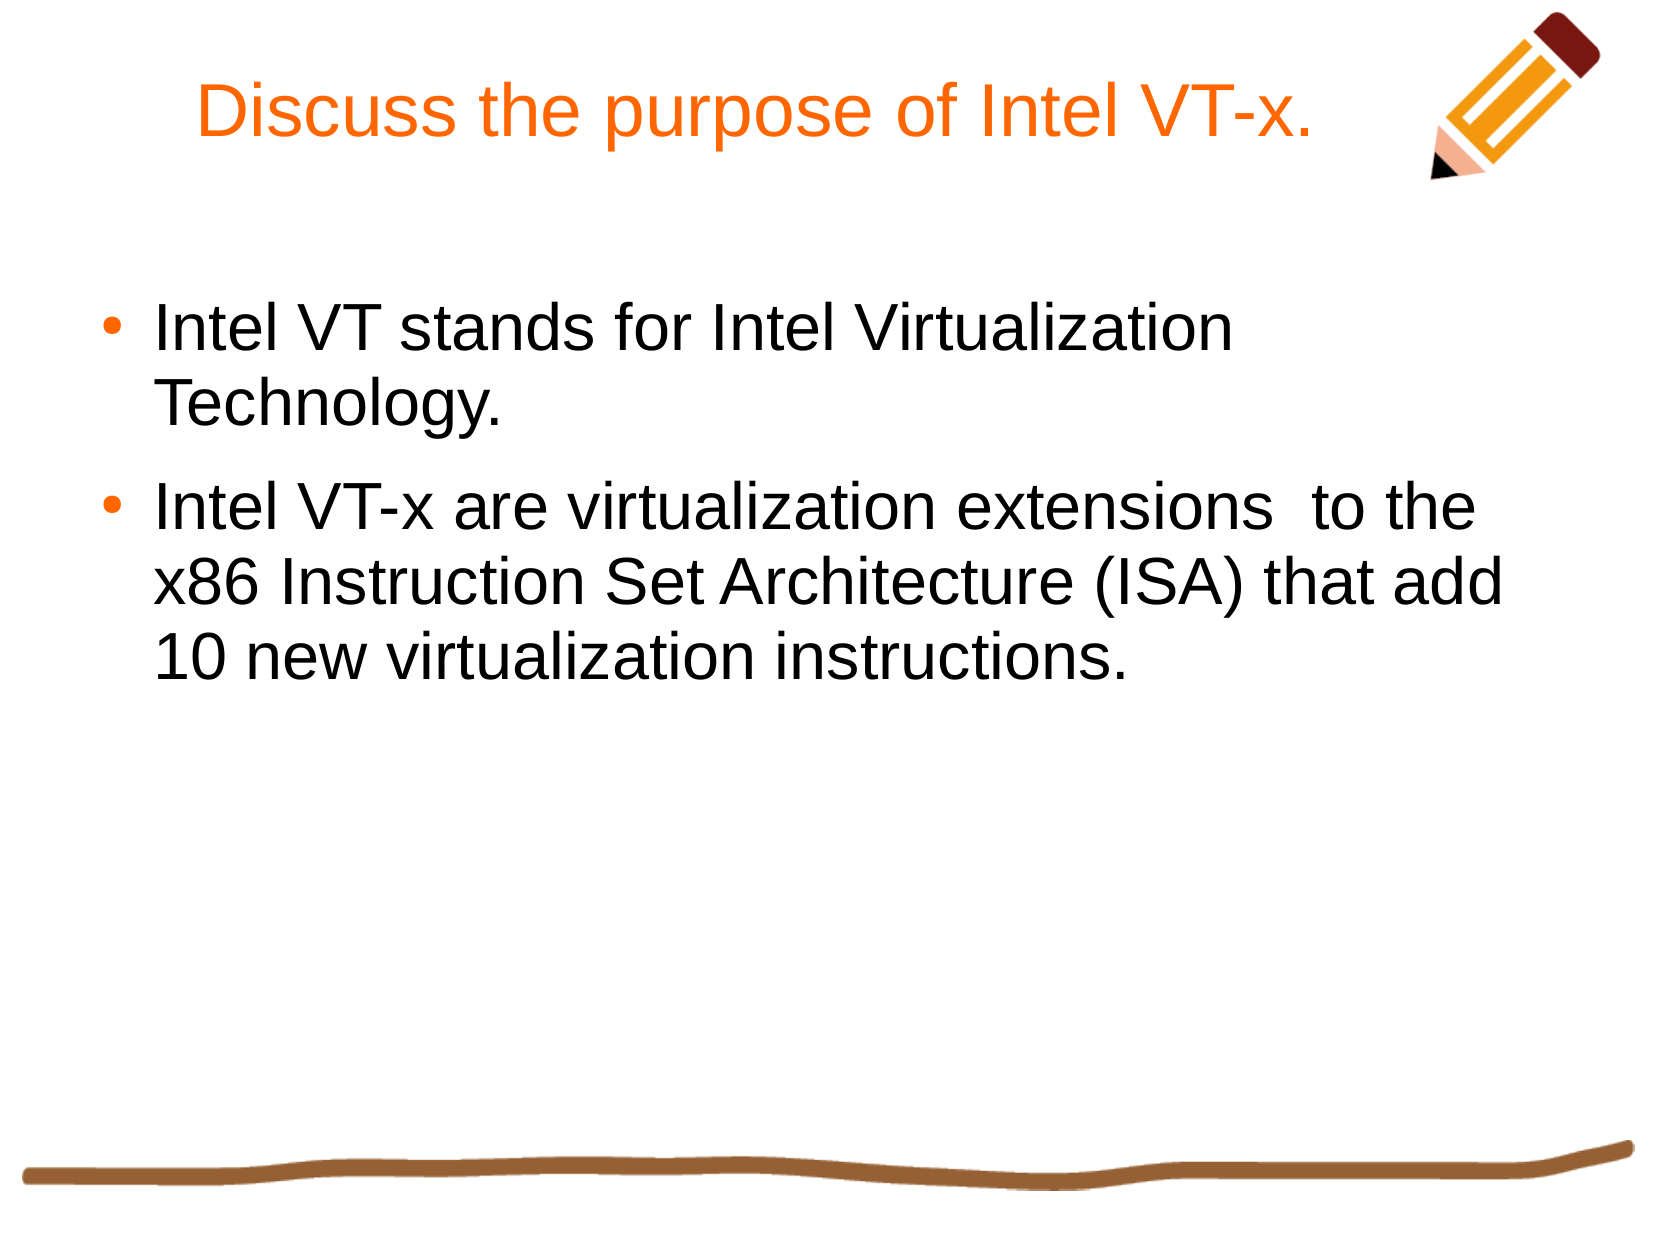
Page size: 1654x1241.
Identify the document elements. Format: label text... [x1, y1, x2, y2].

title Discuss the purpose of Intel VT-x. [82, 49, 1430, 172]
picture [1430, 12, 1601, 181]
picture [22, 1140, 1635, 1191]
list Intel VT stands for Intel Virtualization Technology. Intel VT-x are virtualization extensions to the x86 Instruction Set Architecture (ISA) that add 10 new virtualization instructions. [82, 290, 1516, 1122]
